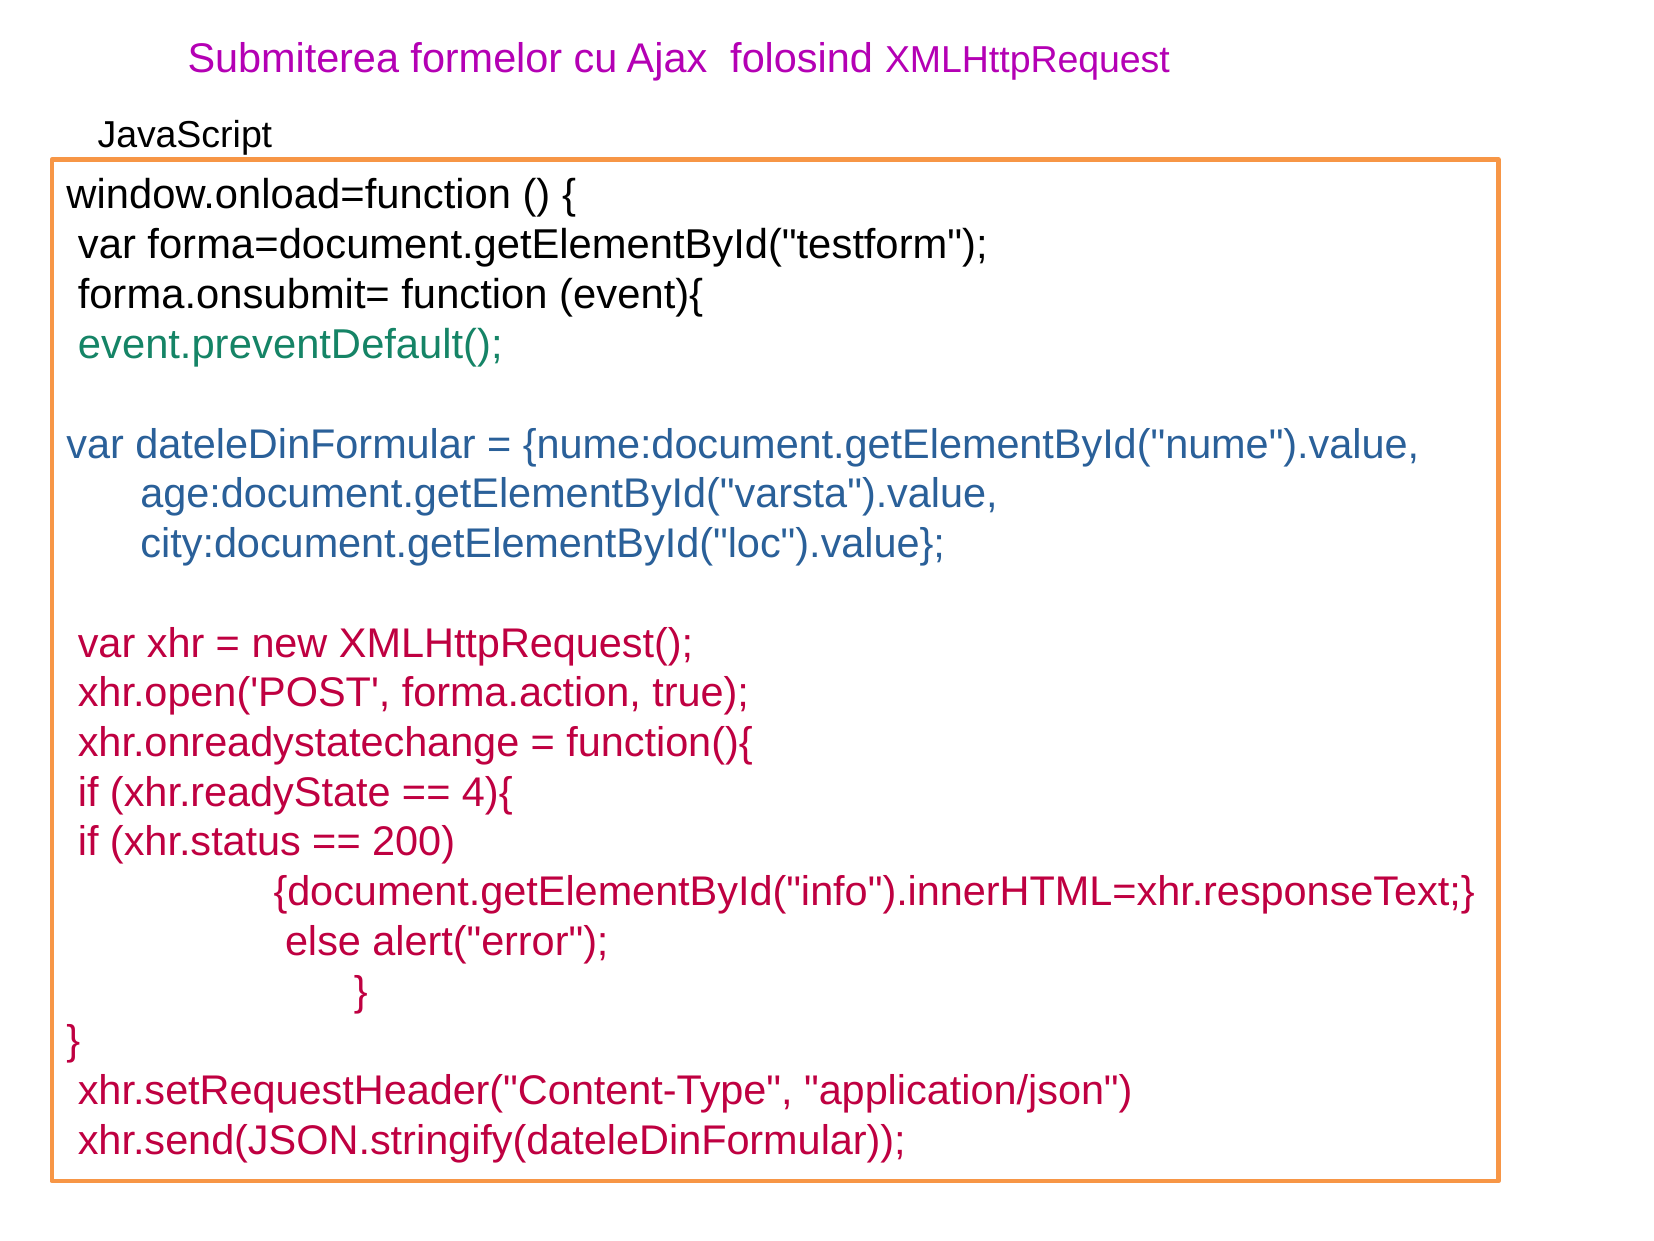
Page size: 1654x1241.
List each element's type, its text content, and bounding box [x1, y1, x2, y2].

text_box JavaScript [82, 106, 288, 164]
text_box Submiterea formelor cu Ajax folosind XMLHttpRequest [45, 23, 822, 107]
text_box window.onload=function () { var forma=document.getElementById("testform"); forma.onsubmit= function (event){ event.preventDefault(); var dateleDinFormular = {nume:document.getElementById("nume").value, age:document.getElementById("varsta").value, city:document.getElementById("loc").value}; var xhr = new XMLHttpRequest(); xhr.open('POST', forma.action, true); xhr.onreadystatechange = function(){ if (xhr.readyState == 4){ if (xhr.status == 200) {document.getElementById("info").innerHTML=xhr.responseText;} else alert("error"); } } xhr.setRequestHeader("Content-Type", "application/json") xhr.send(JSON.stringify(dateleDinFormular)); [51, 159, 1499, 1182]
